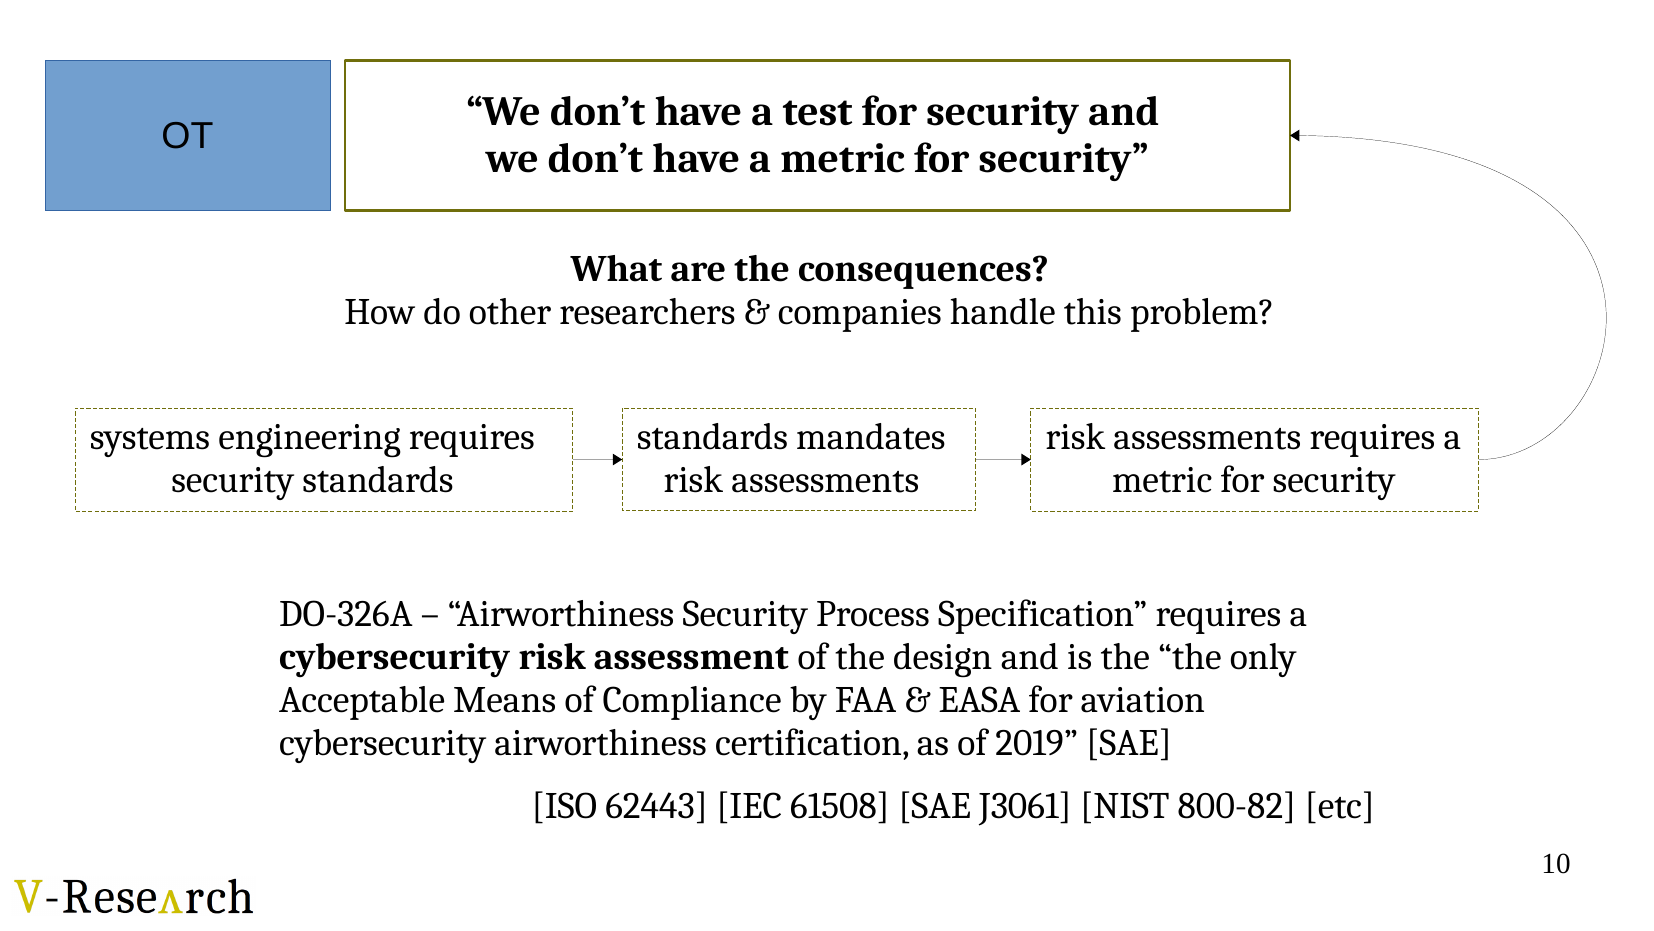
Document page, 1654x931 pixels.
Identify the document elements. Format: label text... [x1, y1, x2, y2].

text_box “We don’t have a test for security and we don’t have a metric for security” [345, 60, 1291, 211]
picture [11, 876, 256, 916]
text_box DO-326A – “Airworthiness Security Process Specification” requires a cybersecurity risk assessment of the design and is the “the only Acceptable Means of Compliance by FAA & EASA for aviation cybersecurity airworthiness certification, as of 2019” [SAE] [ISO 62443] [IEC 61508] [SAE J3061] [NIST 800-82] [etc] [264, 584, 1391, 840]
text_box risk assessments requires a metric for security [1030, 408, 1479, 512]
text_box OT [45, 60, 331, 211]
text_box What are the consequences? How do other researchers & companies handle this problem? [270, 240, 1351, 343]
text_box systems engineering requires security standards [75, 408, 573, 512]
text_box standards mandates risk assessments [622, 408, 976, 511]
